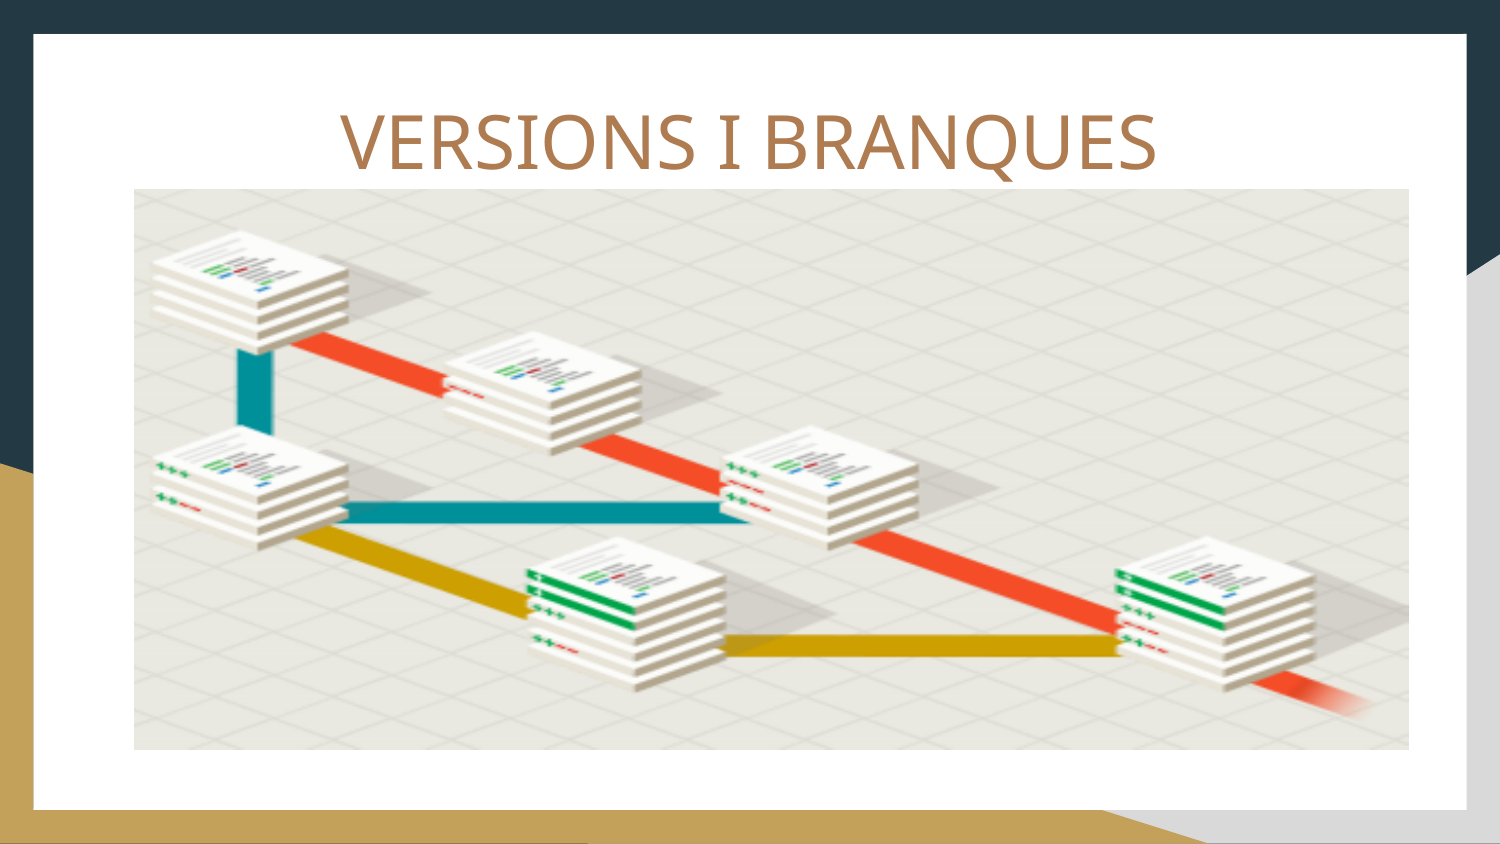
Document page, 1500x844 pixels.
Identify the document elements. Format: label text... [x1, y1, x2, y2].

picture [134, 189, 1409, 750]
title VERSIONS I BRANQUES [134, 79, 1366, 189]
